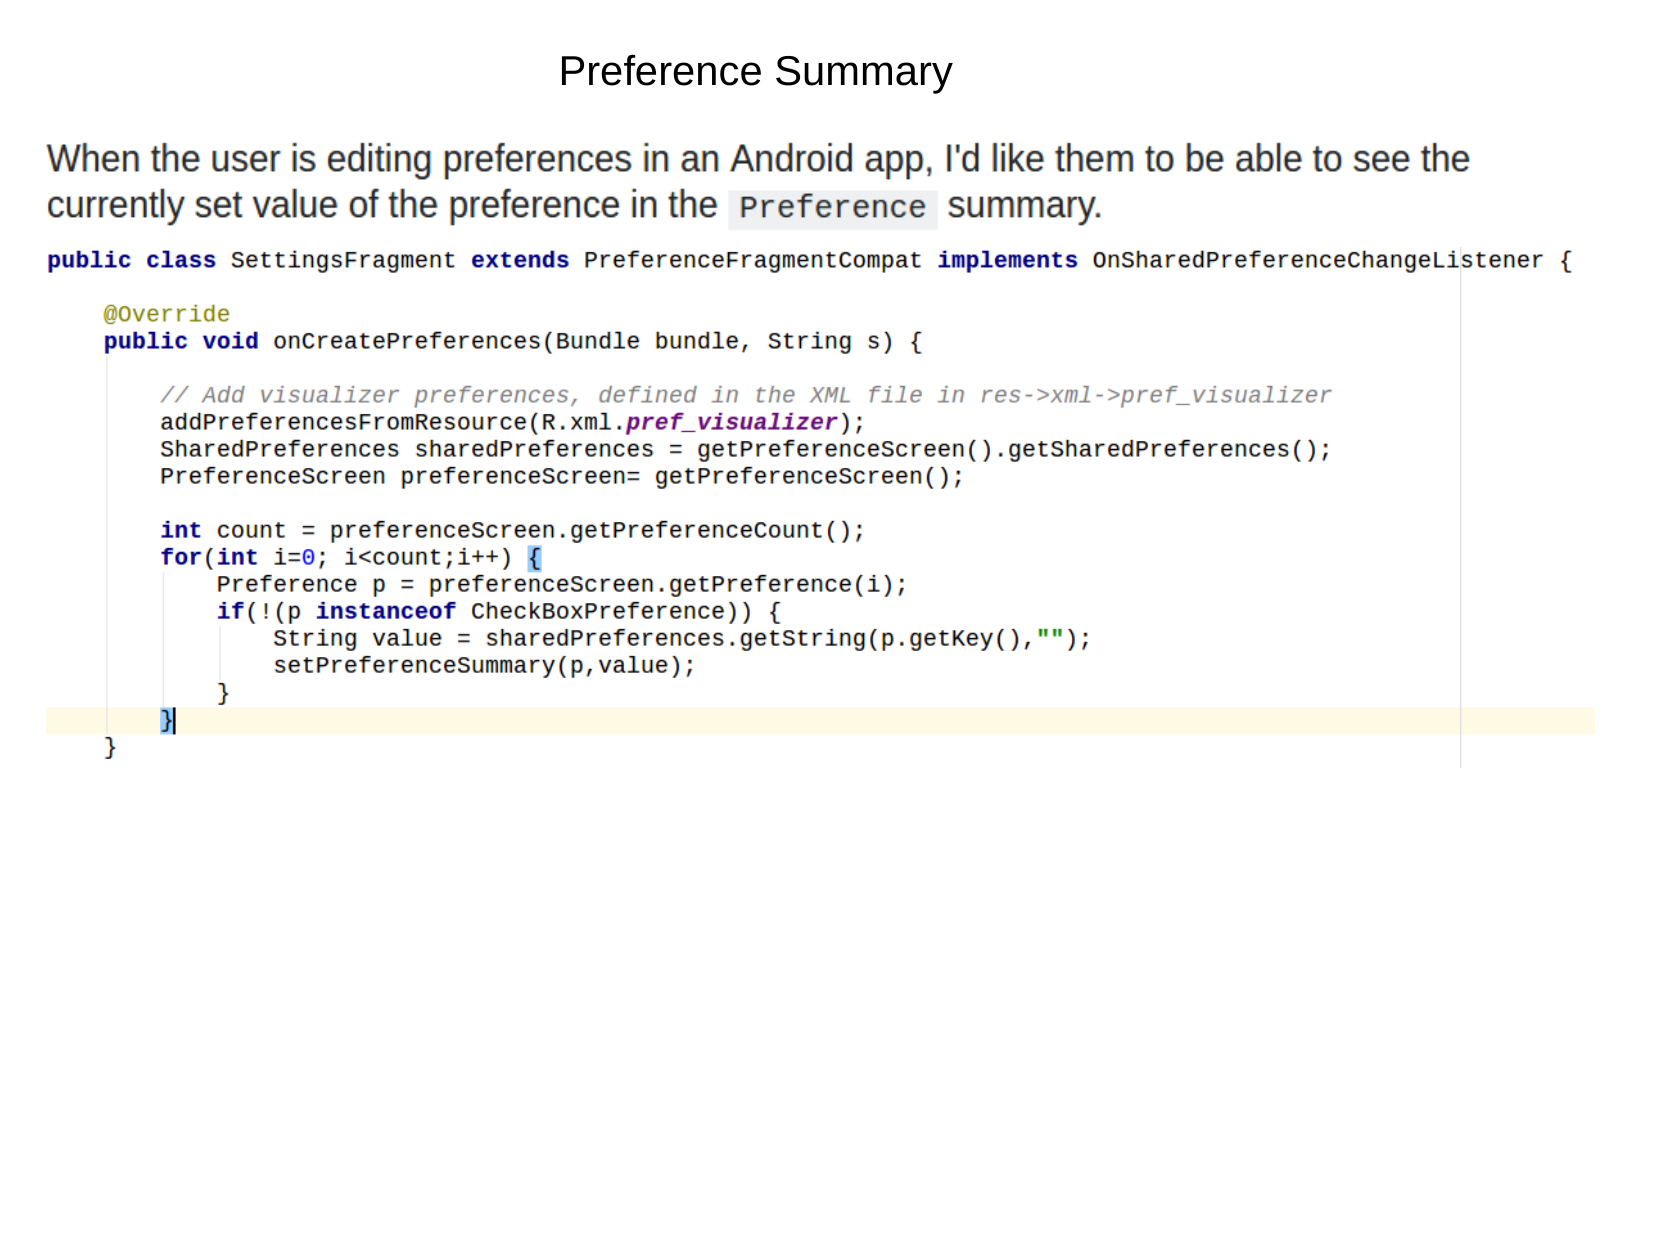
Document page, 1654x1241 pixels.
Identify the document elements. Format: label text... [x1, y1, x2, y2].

title Preference Summary [496, 35, 1016, 107]
picture [22, 129, 1654, 235]
picture [46, 247, 1595, 768]
